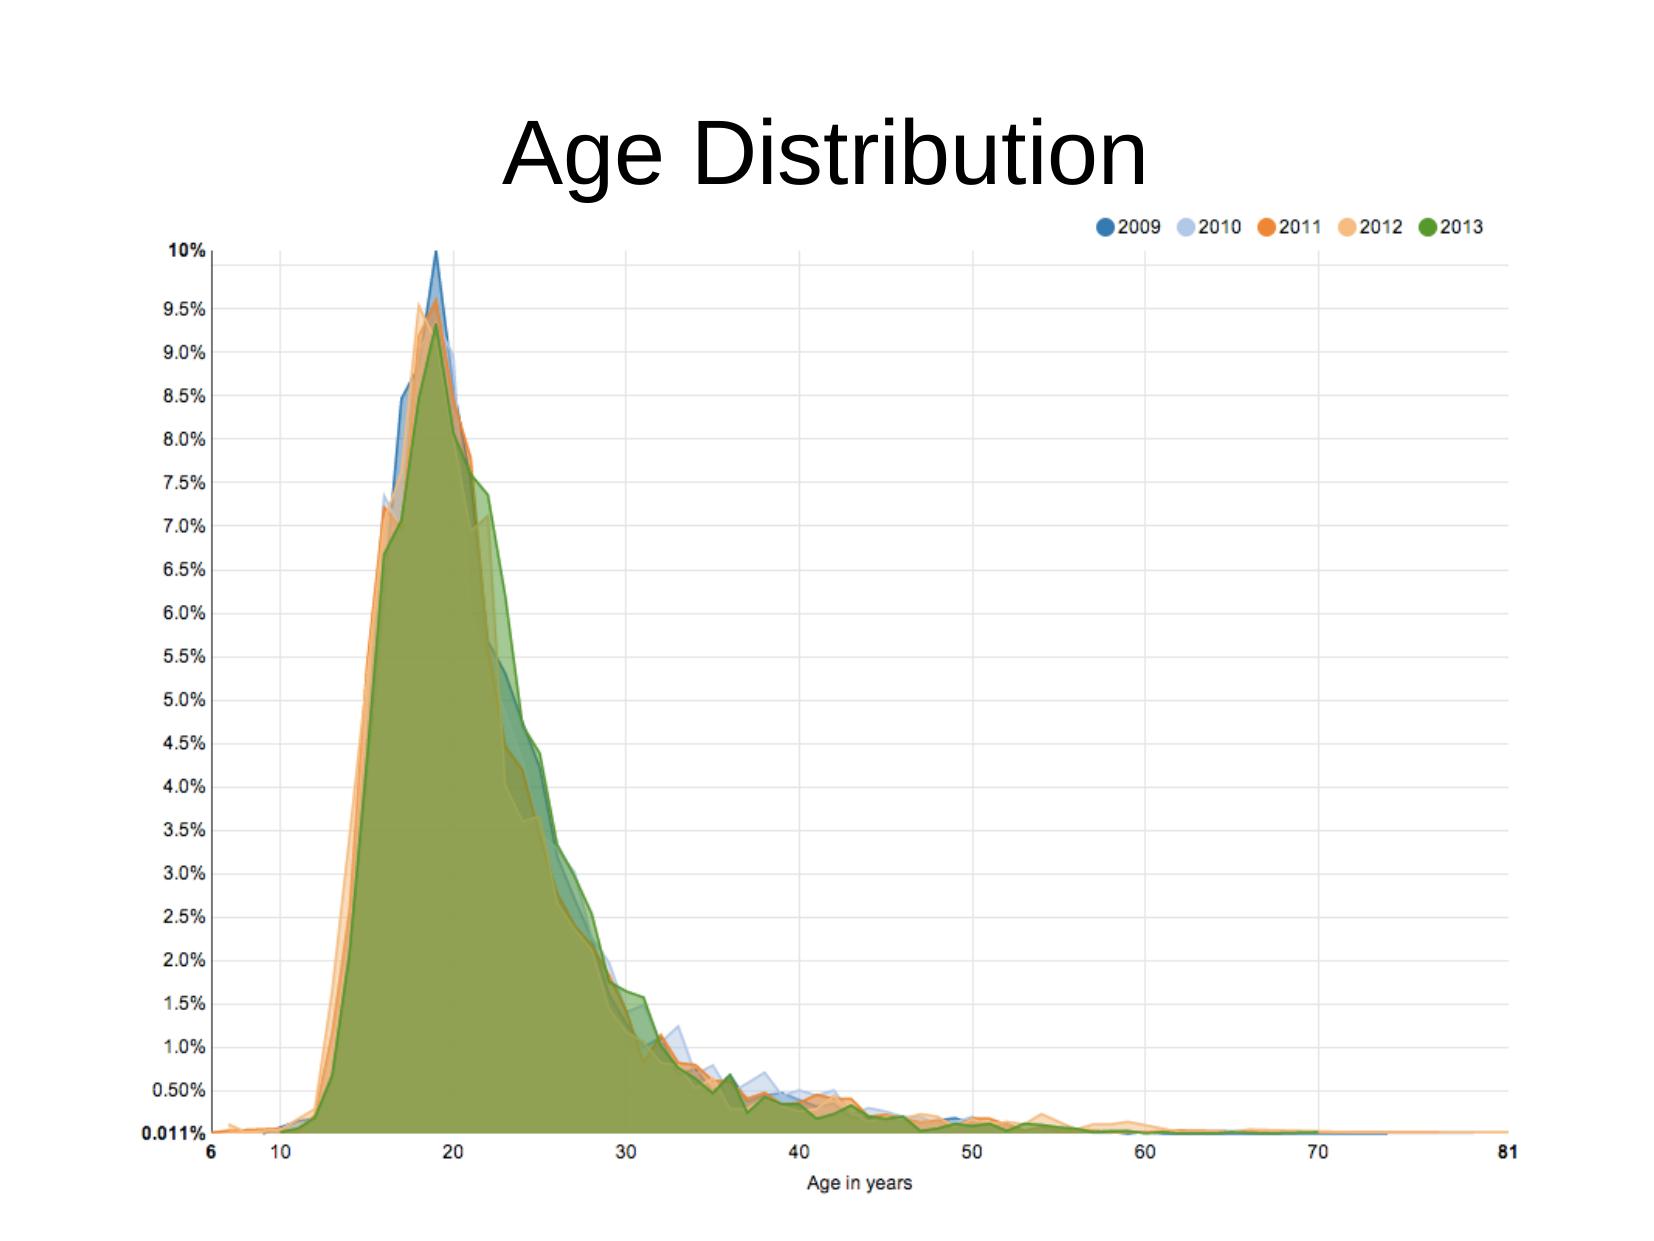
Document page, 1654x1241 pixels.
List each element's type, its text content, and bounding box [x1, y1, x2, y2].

picture [120, 212, 1546, 1199]
title Age Distribution [82, 49, 1571, 257]
